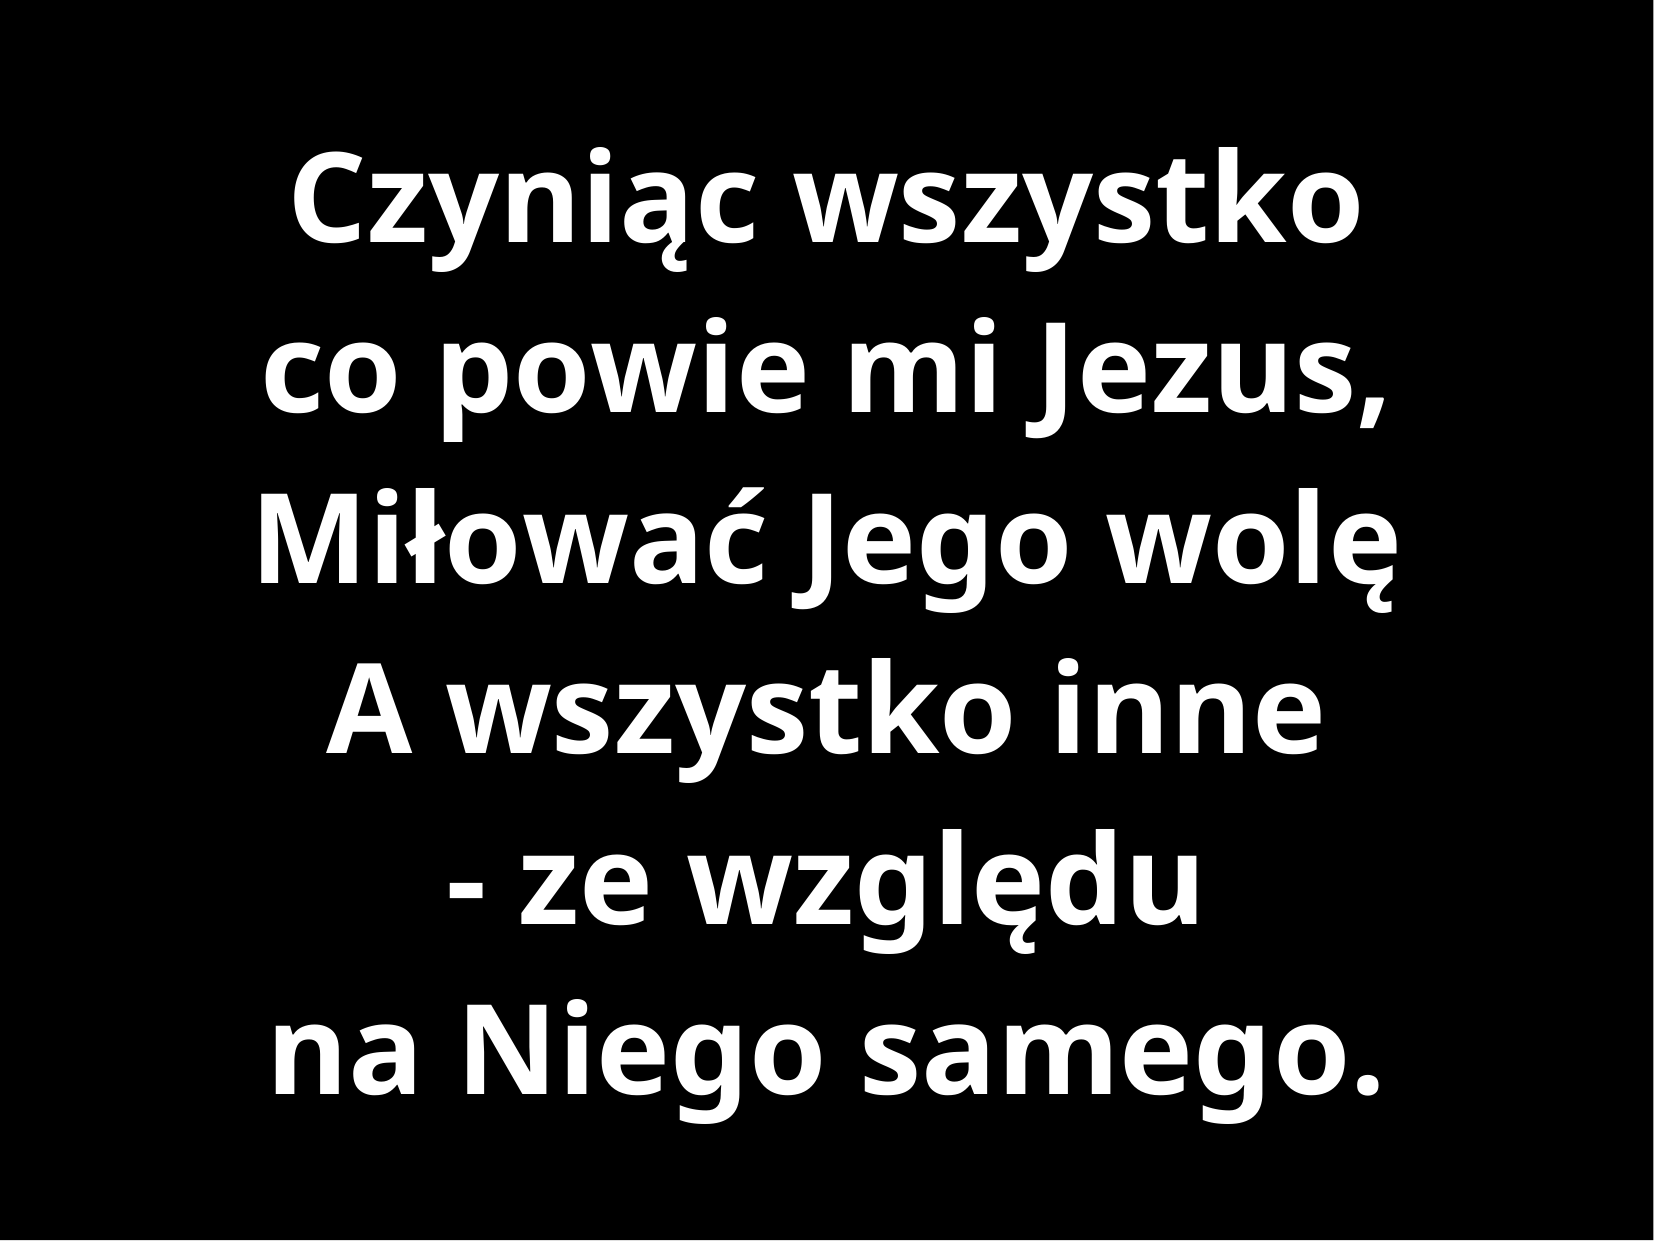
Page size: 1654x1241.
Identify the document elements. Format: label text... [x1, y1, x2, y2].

title Czyniąc wszystko co powie mi Jezus, Miłować Jego wolę A wszystko inne - ze względu na Niego samego. [0, 0, 1654, 1241]
